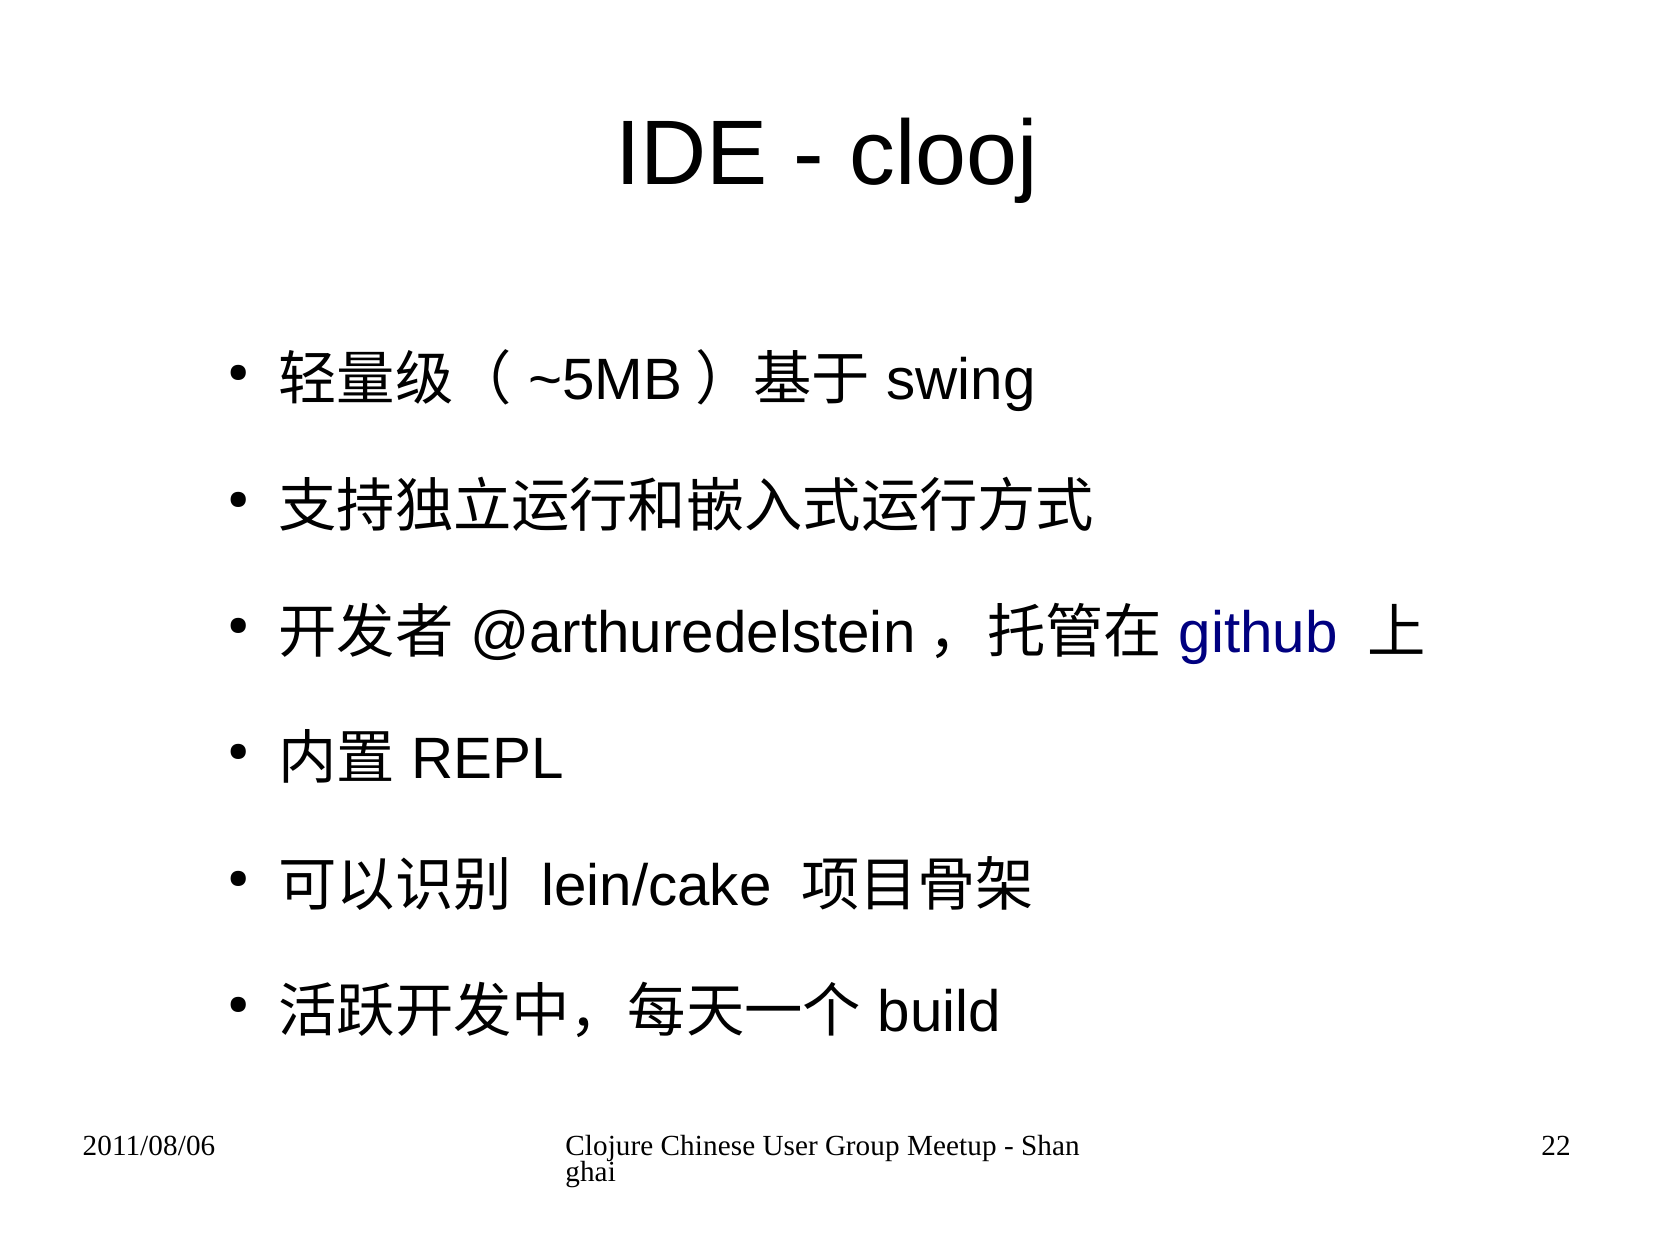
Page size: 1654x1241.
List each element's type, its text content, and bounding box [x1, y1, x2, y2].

subtitle 轻量级（~5MB）基于swing 支持独立运行和嵌入式运行方式 开发者@arthuredelstein，托管在github 上 内置REPL 可以识别 lein/cake 项目骨架 活跃开发中，每天一个build [82, 290, 1571, 1109]
title IDE - clooj [82, 49, 1571, 257]
